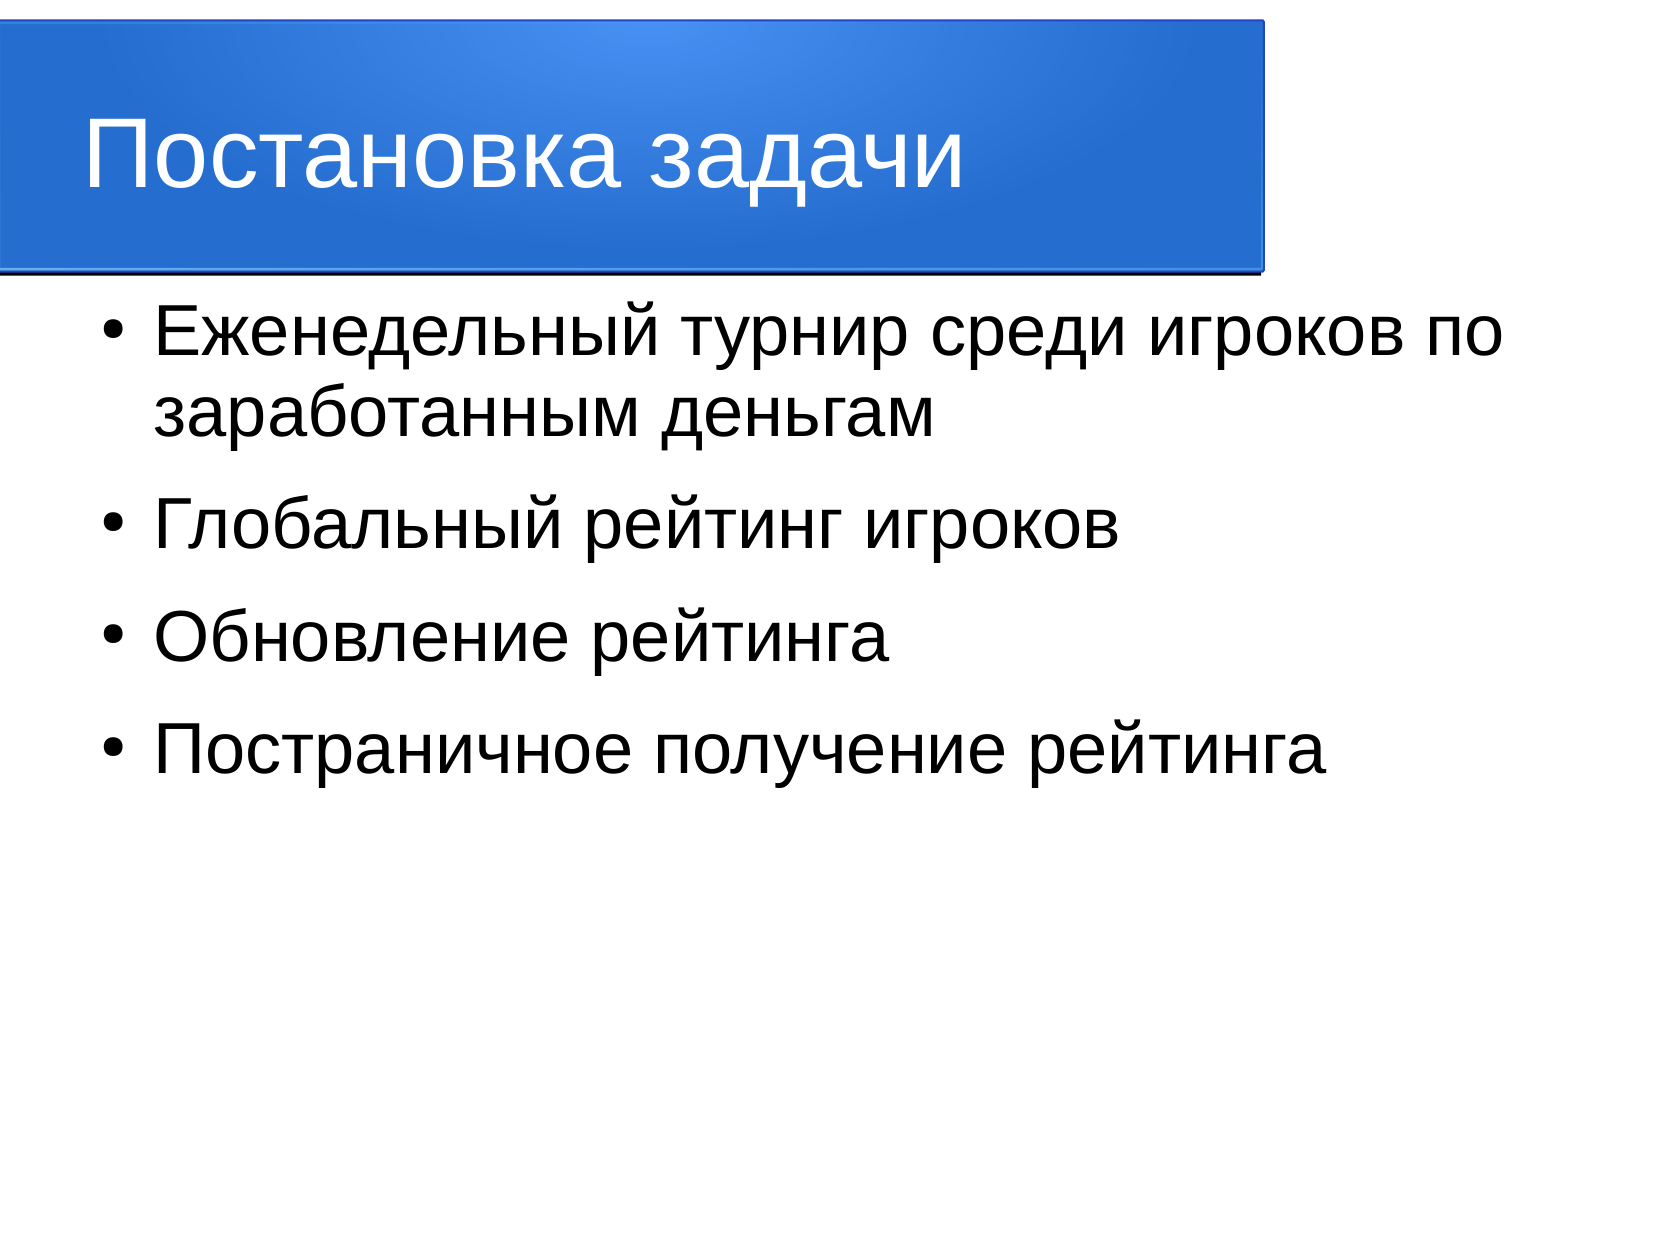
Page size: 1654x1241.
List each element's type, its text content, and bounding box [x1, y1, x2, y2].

title Постановка задачи [82, 49, 1250, 257]
list Еженедельный турнир среди игроков по заработанным деньгам Глобальный рейтинг игроков Обновление рейтинга Постраничное получение рейтинга [82, 290, 1538, 1010]
